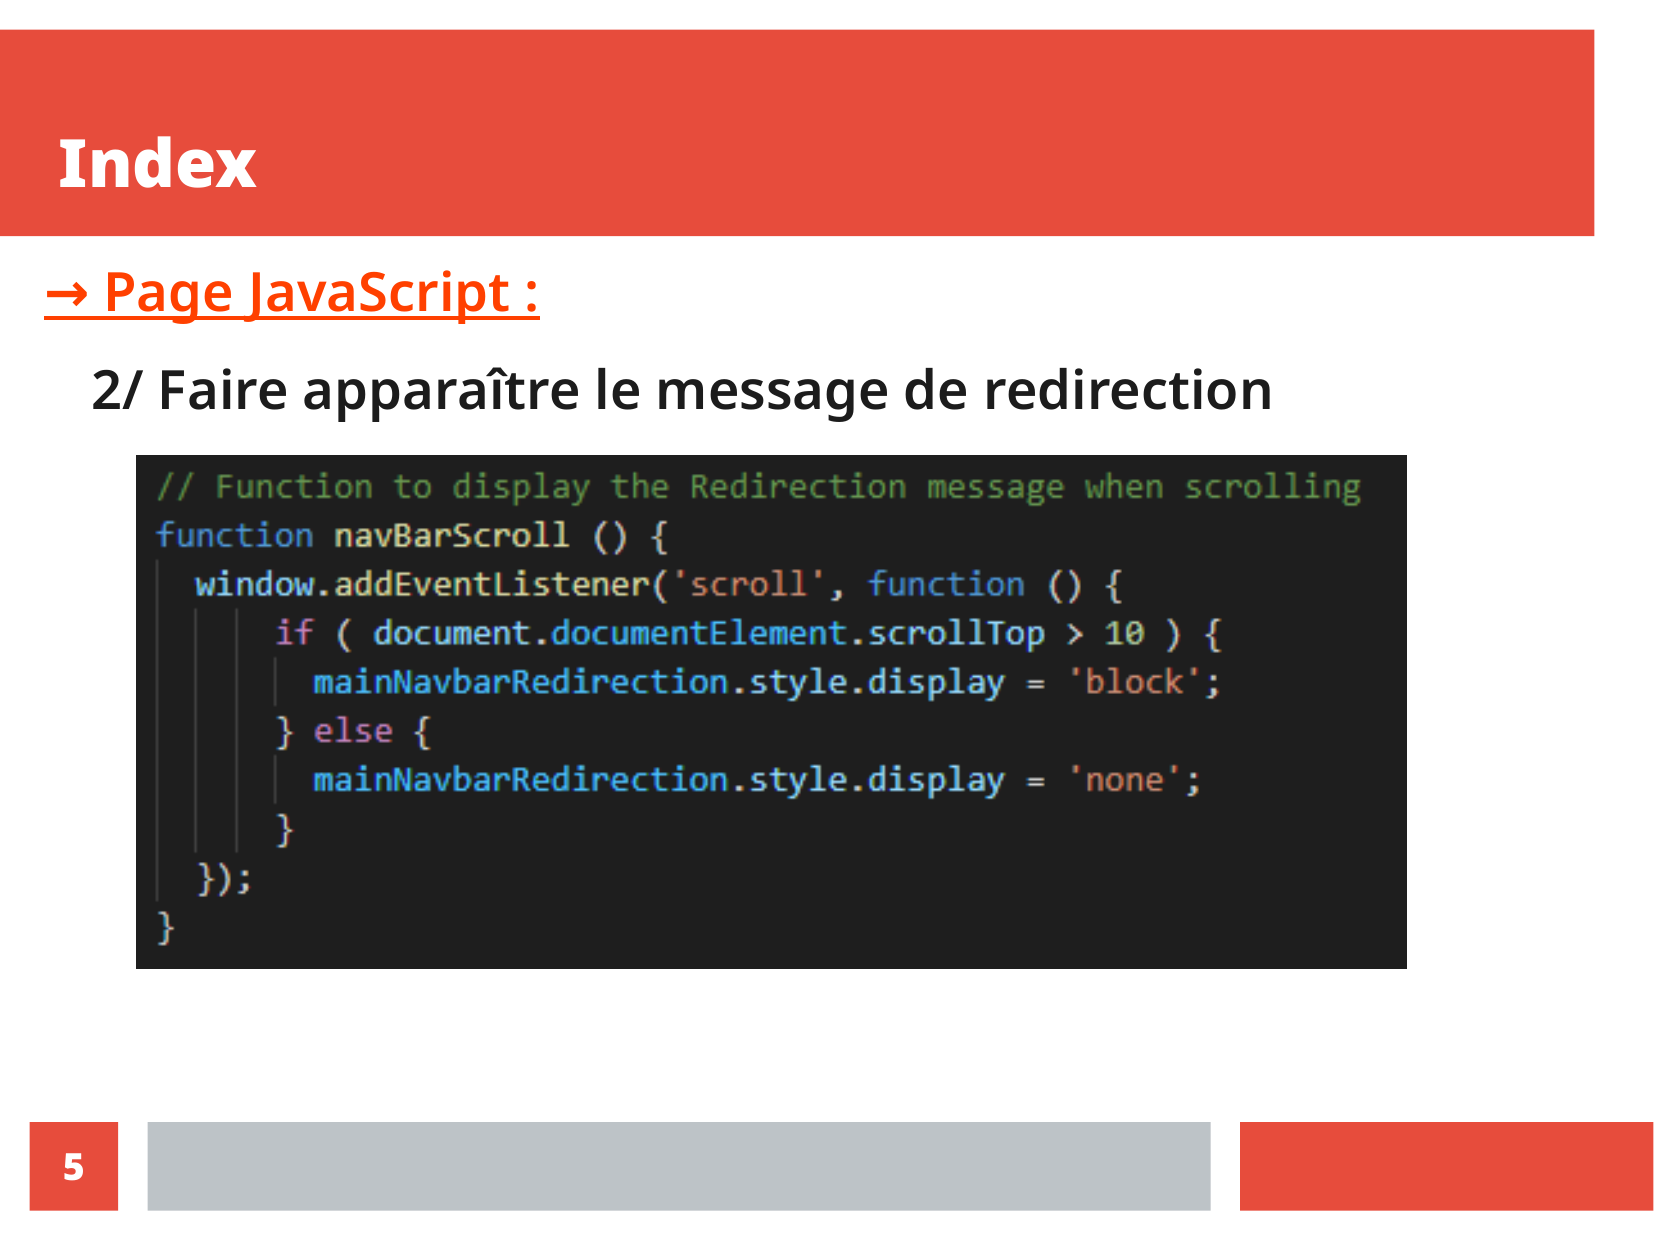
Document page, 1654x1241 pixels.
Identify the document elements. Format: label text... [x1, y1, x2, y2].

picture [136, 455, 1407, 969]
list → Page JavaScript : 2/ Faire apparaître le message de redirection [35, 253, 1595, 1028]
title Index [59, 59, 1595, 207]
